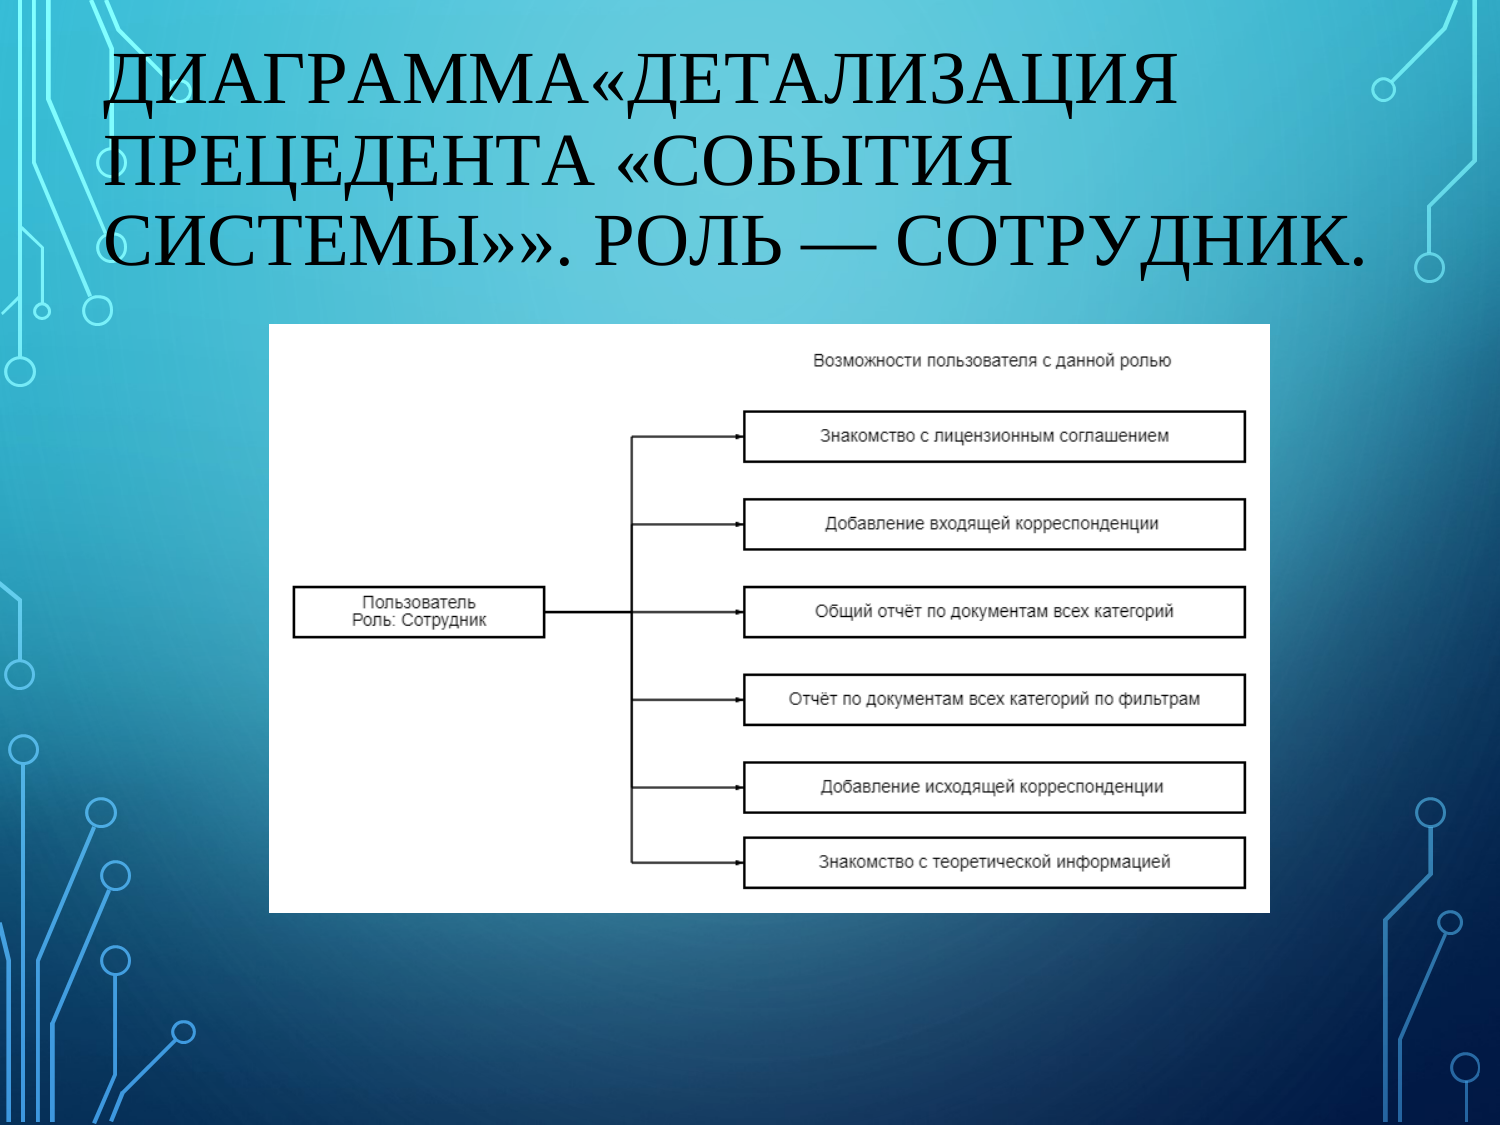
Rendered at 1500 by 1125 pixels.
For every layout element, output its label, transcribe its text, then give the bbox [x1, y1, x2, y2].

text_box ДИАГРАММА«ДЕТАЛИЗАЦИЯ ПРЕЦЕДЕНТА «СОБЫТИЯ СИСТЕМЫ»». РОЛЬ — СОТРУДНИК. [88, 26, 1447, 296]
picture [0, 0, 1500, 1125]
